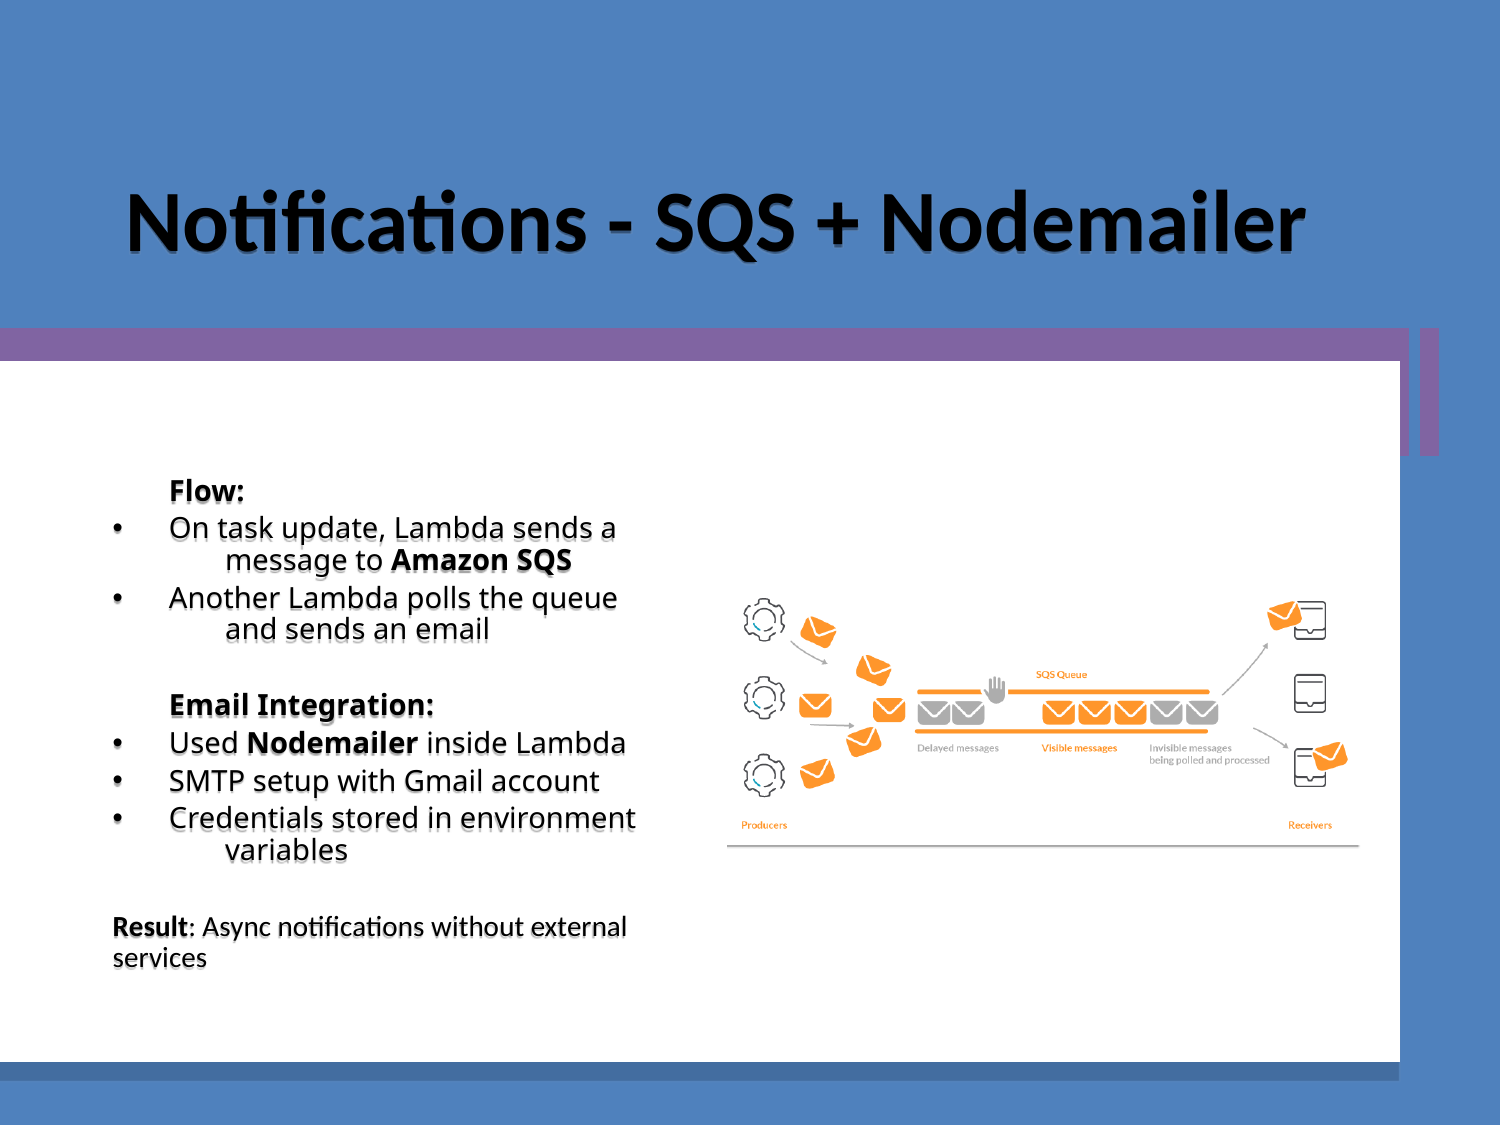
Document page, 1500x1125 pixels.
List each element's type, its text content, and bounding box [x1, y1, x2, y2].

title Notifications - SQS + Nodemailer [97, 63, 1337, 277]
picture [727, 579, 1361, 845]
text_box [0, 0, 1500, 1125]
list Flow: On task update, Lambda sends a message to Amazon SQS Another Lambda polls the queue and sends an email Email Integration: Used Nodemailer inside Lambda SMTP setup with Gmail account Credentials stored in environment variables Result: Async notifications without external services [97, 426, 656, 1024]
